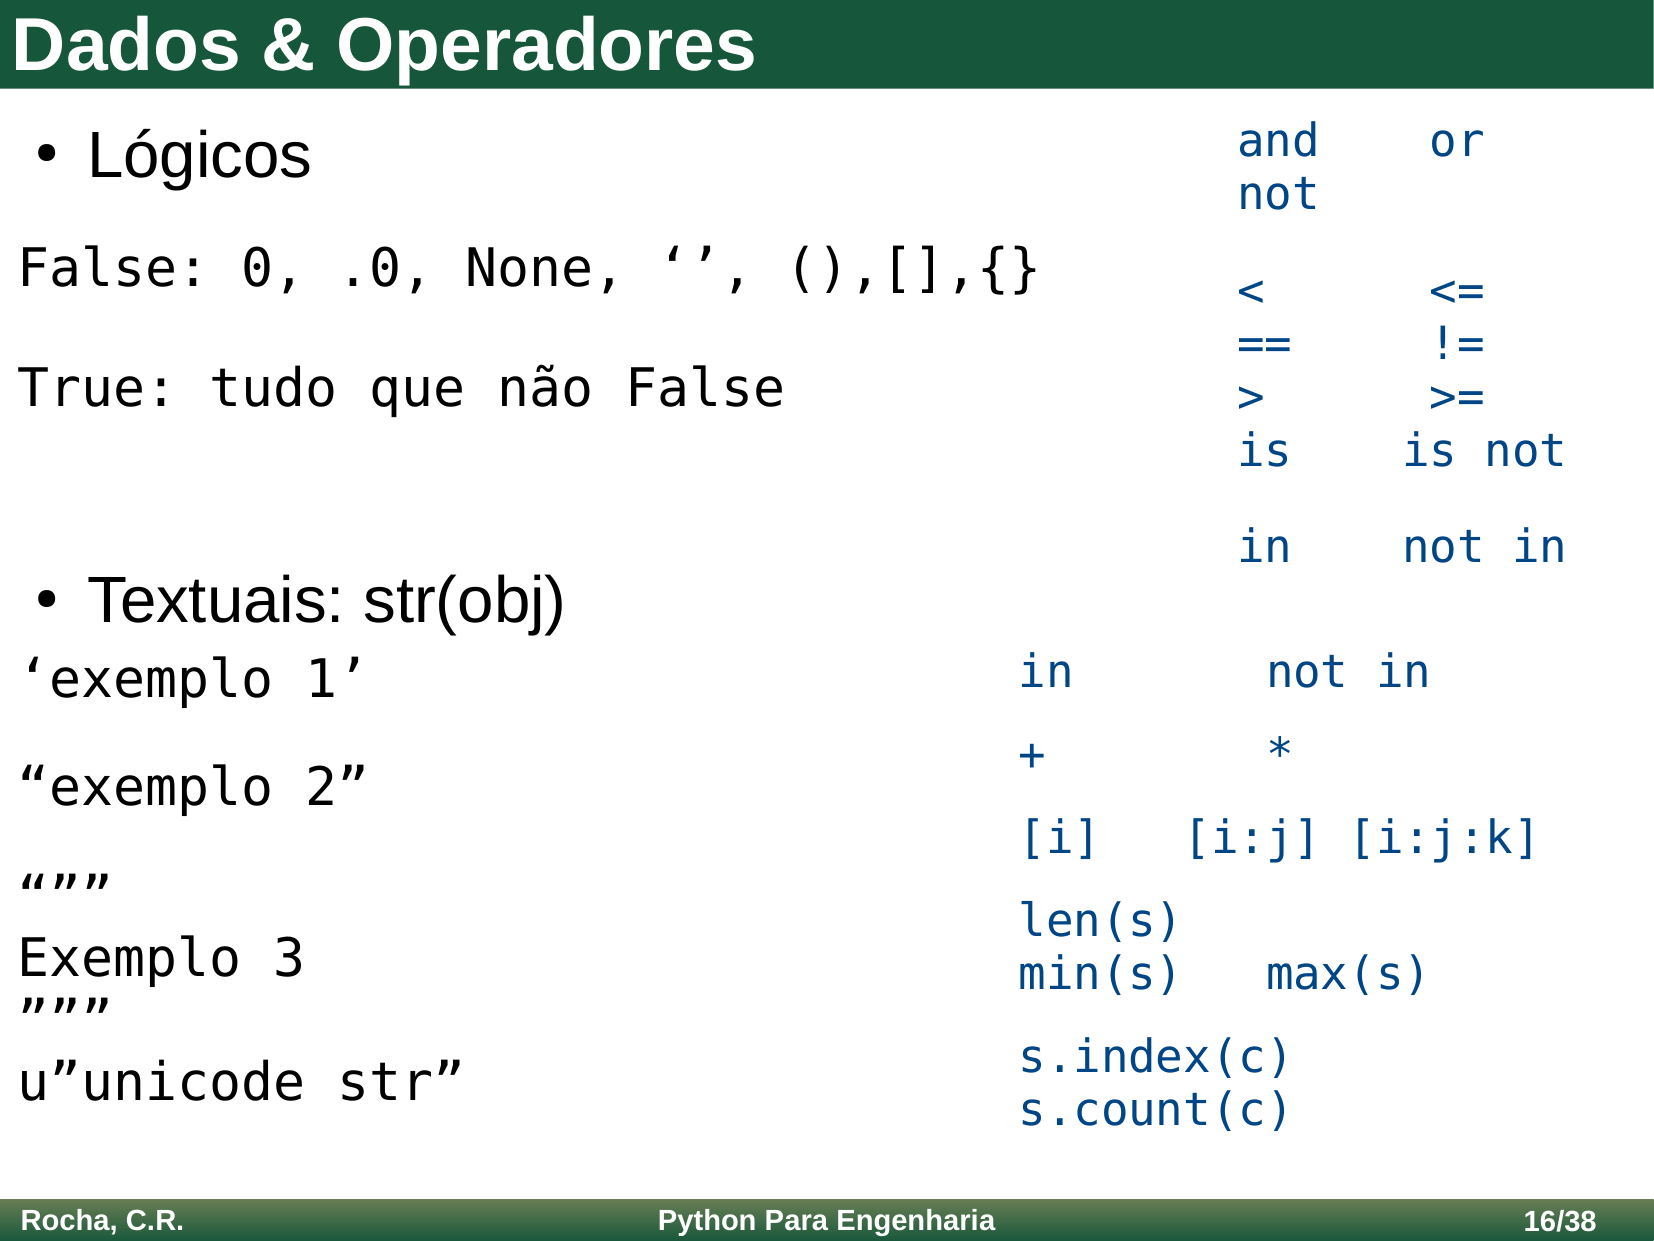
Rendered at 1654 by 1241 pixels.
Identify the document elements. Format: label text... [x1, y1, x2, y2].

text_box and or not < <= == != > >= is is not in not in [1222, 106, 1607, 582]
list Lógicos False: 0, .0, None, ‘’, (),[],{} True: tudo que não False Textuais: str(obj) ‘exemplo 1’ “exemplo 2” “”” Exemplo 3 ””” u”unicode str” [17, 118, 1625, 1123]
title Dados & Operadores [11, 0, 1625, 89]
text_box in not in + * [i] [i:j] [i:j:k] len(s) min(s) max(s) s.index(c) s.count(c) [1003, 637, 1607, 1176]
